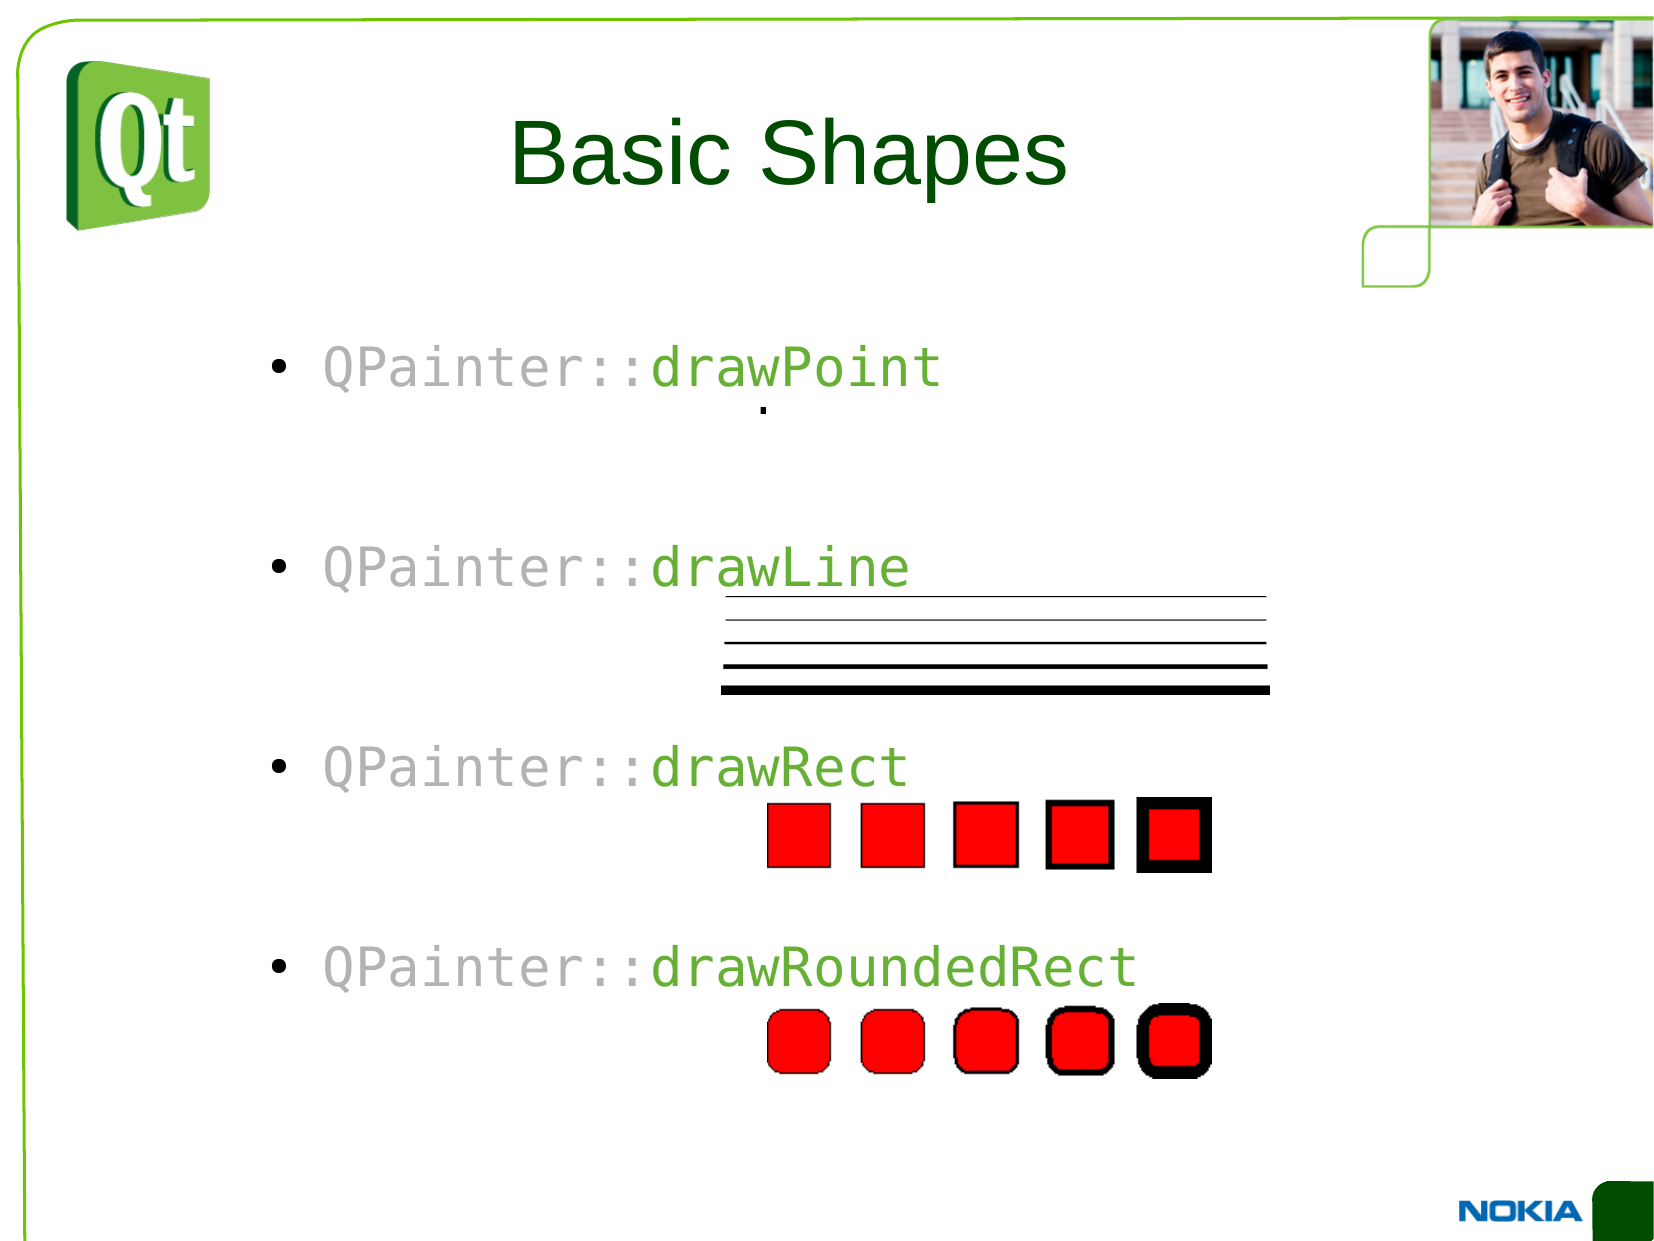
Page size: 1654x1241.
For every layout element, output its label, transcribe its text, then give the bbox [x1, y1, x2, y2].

picture [1459, 1200, 1583, 1222]
title Basic Shapes [251, 49, 1327, 257]
list QPainter::drawPoint QPainter::drawLine QPainter::drawRect QPainter::drawRoundedRect [251, 336, 1571, 1100]
picture [767, 797, 1212, 873]
picture [721, 596, 1270, 696]
picture [1338, 7, 1654, 308]
picture [767, 1003, 1212, 1079]
picture [66, 61, 210, 231]
picture [760, 407, 780, 414]
